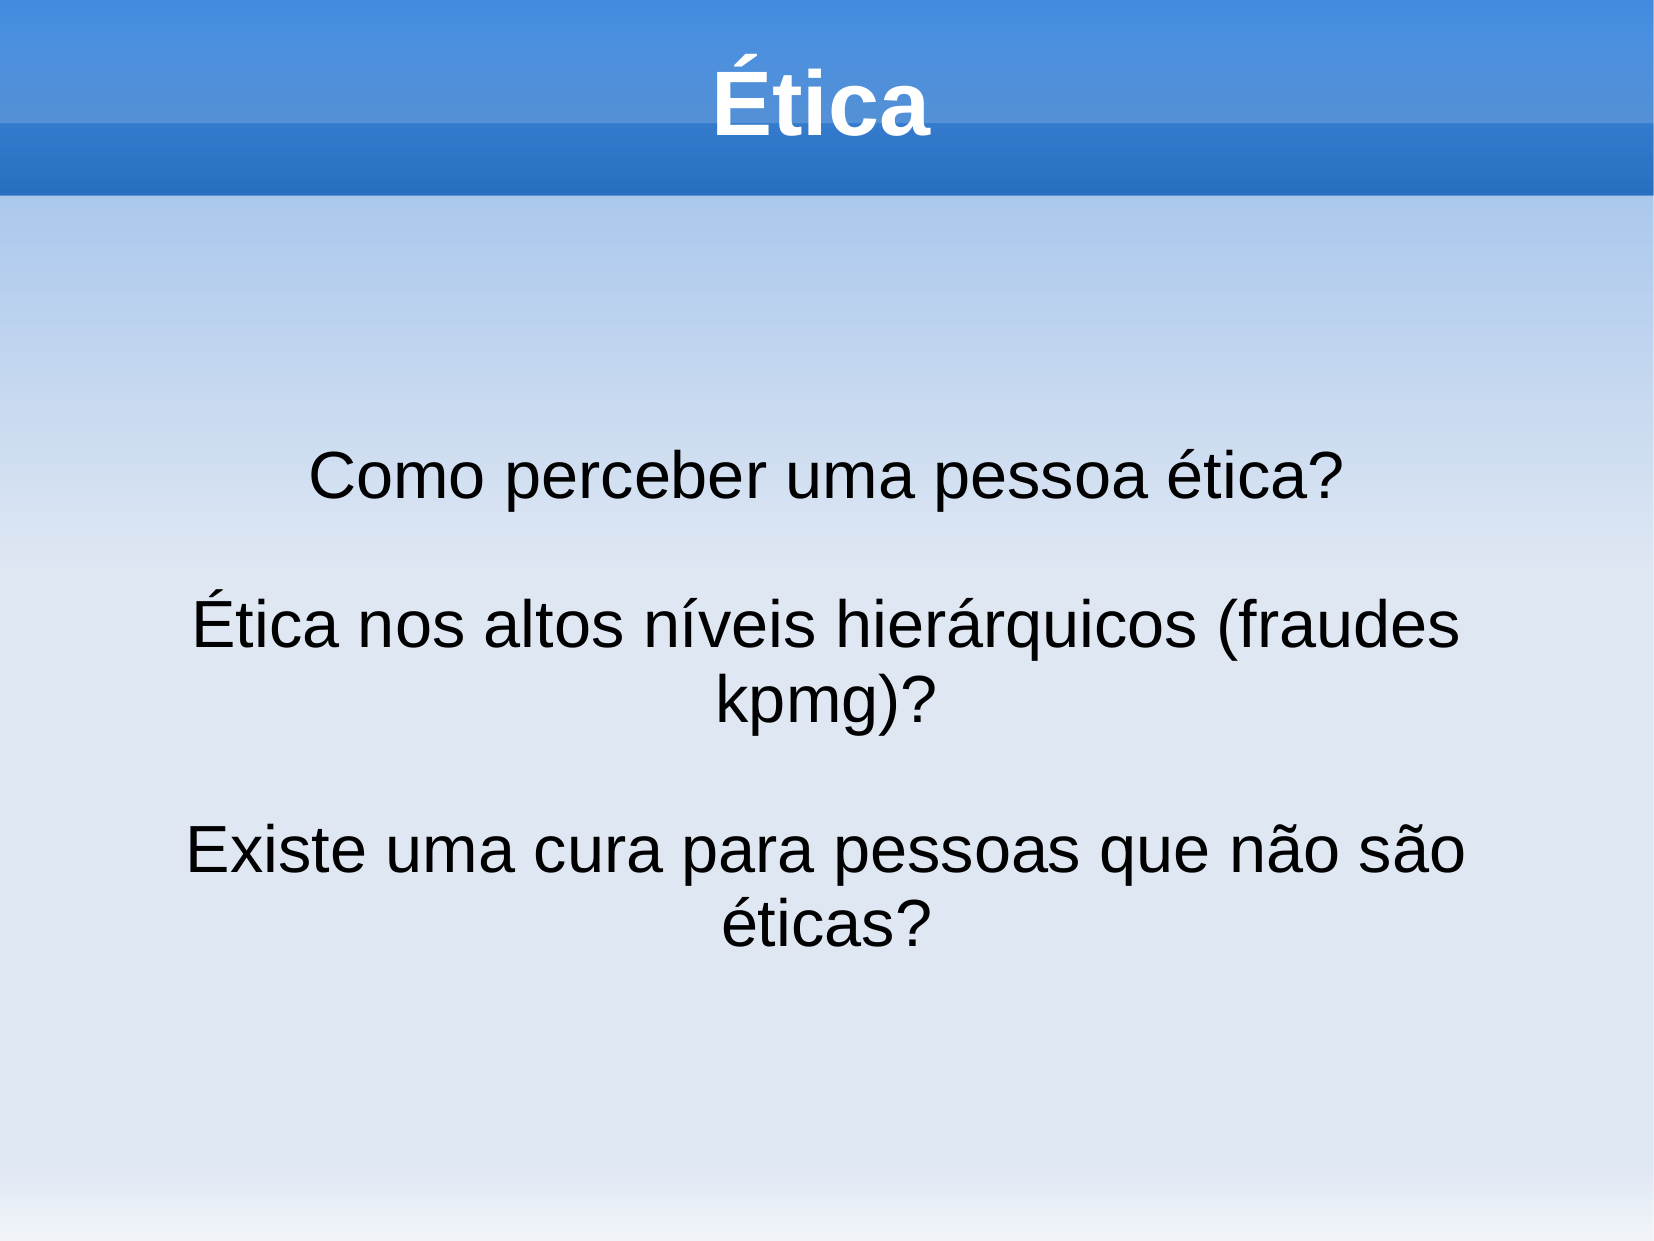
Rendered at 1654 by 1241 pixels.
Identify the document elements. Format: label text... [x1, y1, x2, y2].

title Ética [76, 0, 1565, 208]
subtitle Como perceber uma pessoa ética? Ética nos altos níveis hierárquicos (fraudes kpmg)? Existe uma cura para pessoas que não são éticas? [82, 290, 1571, 1109]
picture [0, 0, 1654, 1241]
